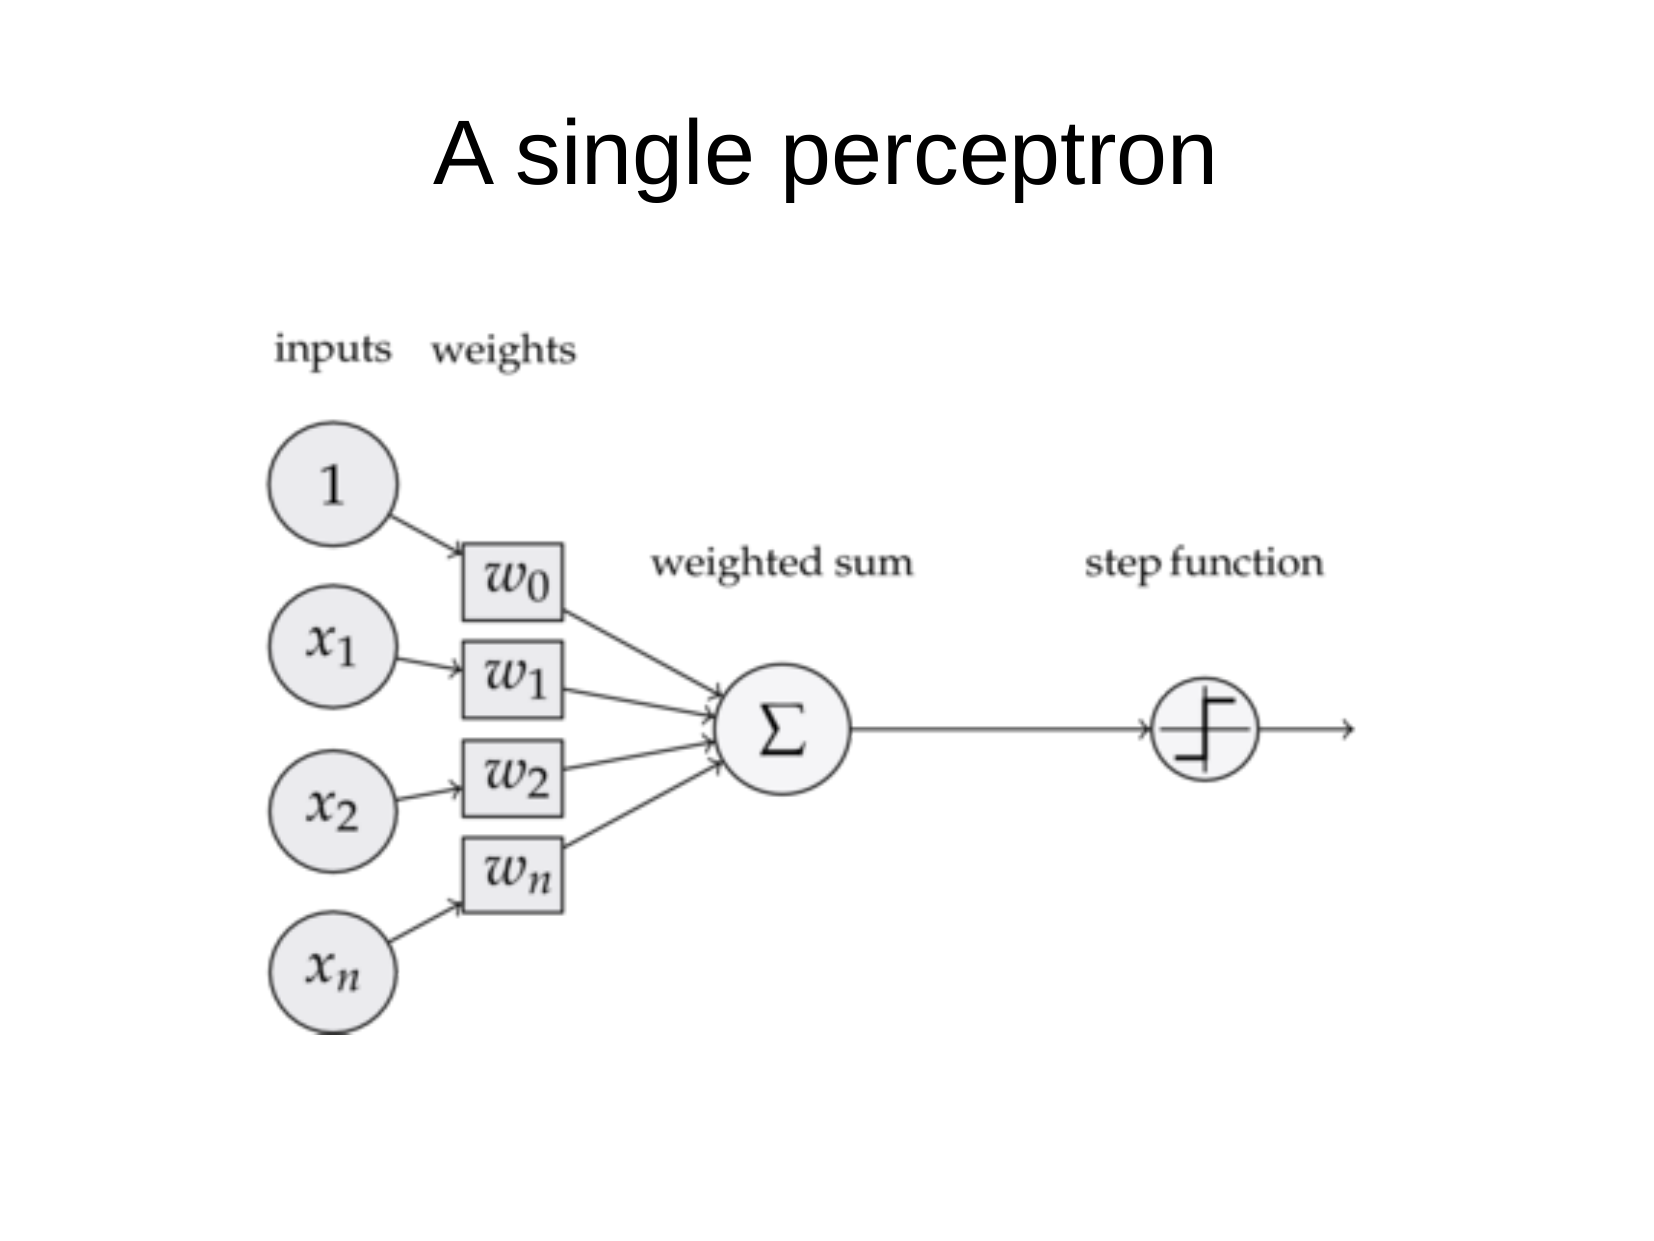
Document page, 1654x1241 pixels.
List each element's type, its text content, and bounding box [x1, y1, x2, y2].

picture [255, 310, 1402, 1036]
title A single perceptron [82, 49, 1571, 257]
